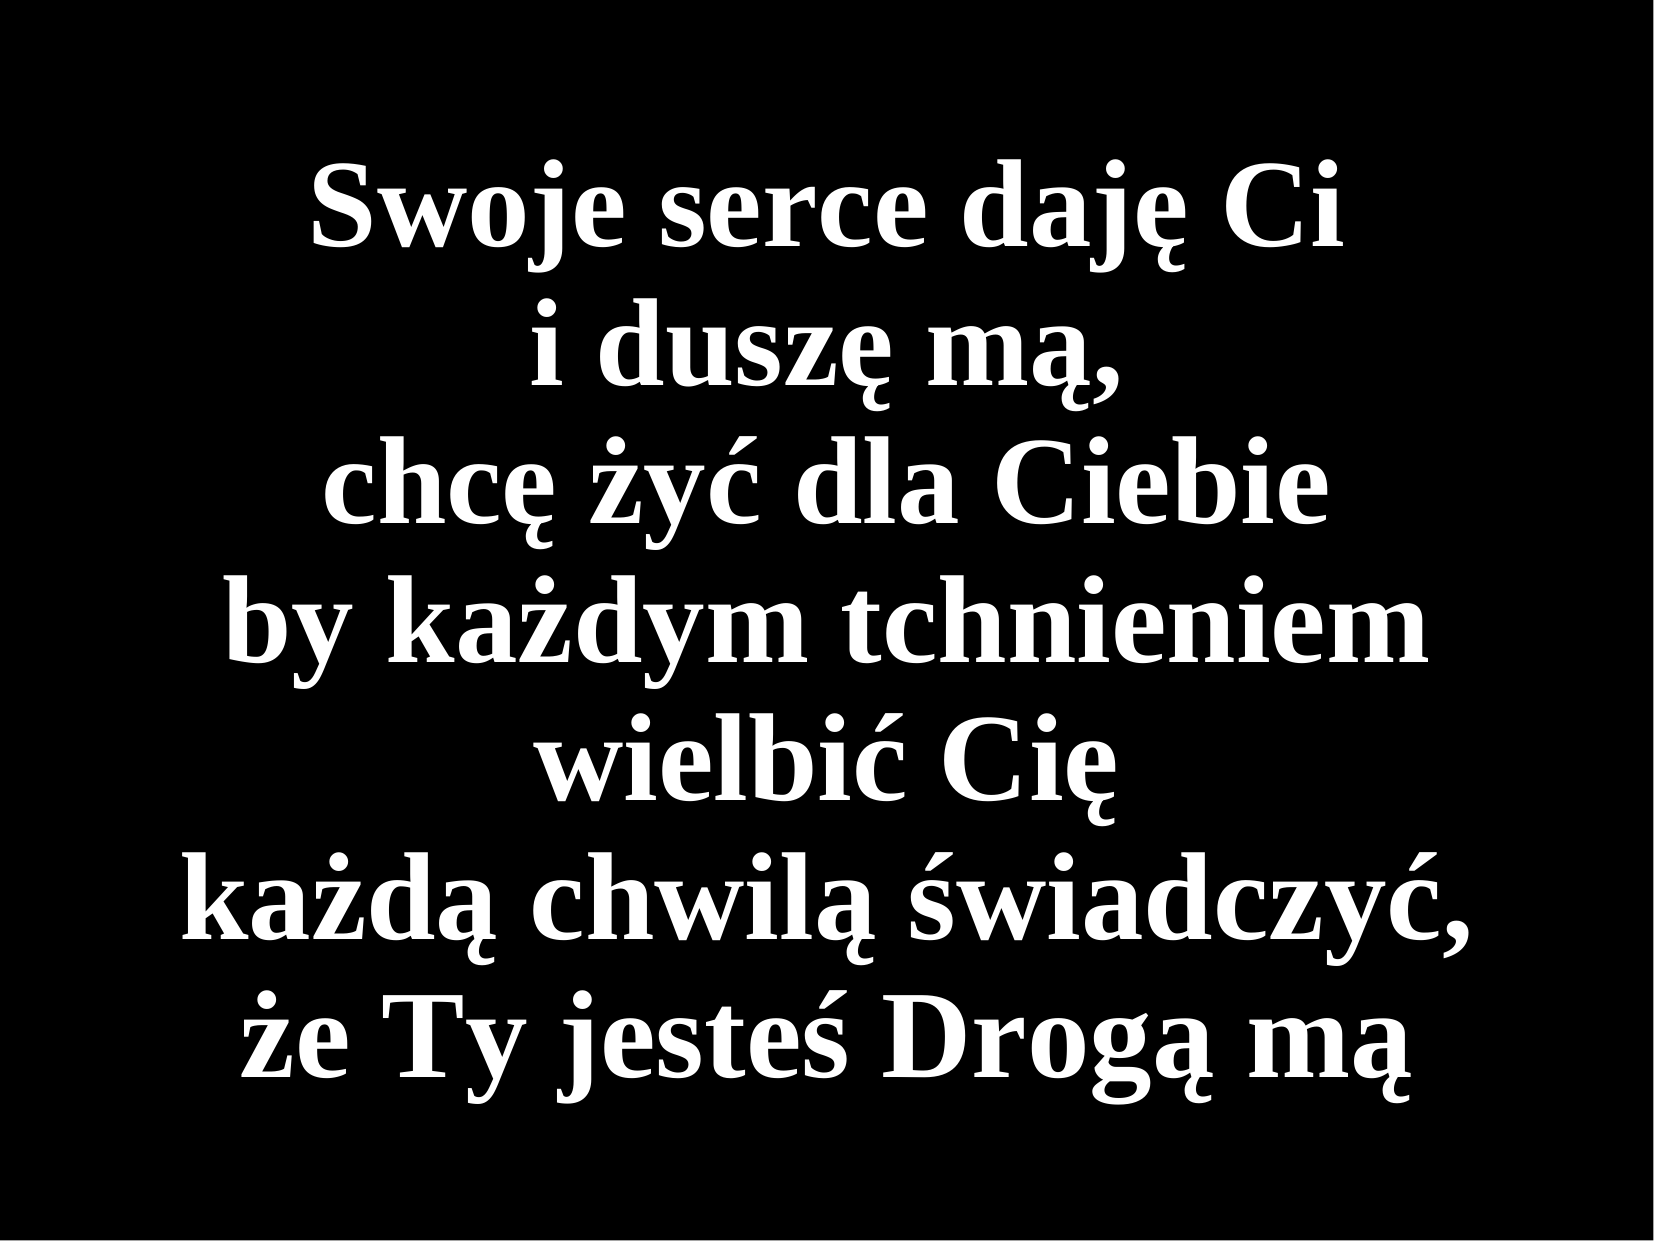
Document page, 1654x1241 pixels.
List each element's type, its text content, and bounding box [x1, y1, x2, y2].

title Swoje serce daję Ci i duszę mą, chcę żyć dla Ciebie by każdym tchnieniem wielbić Cię każdą chwilą świadczyć, że Ty jesteś Drogą mą [0, 0, 1654, 1241]
